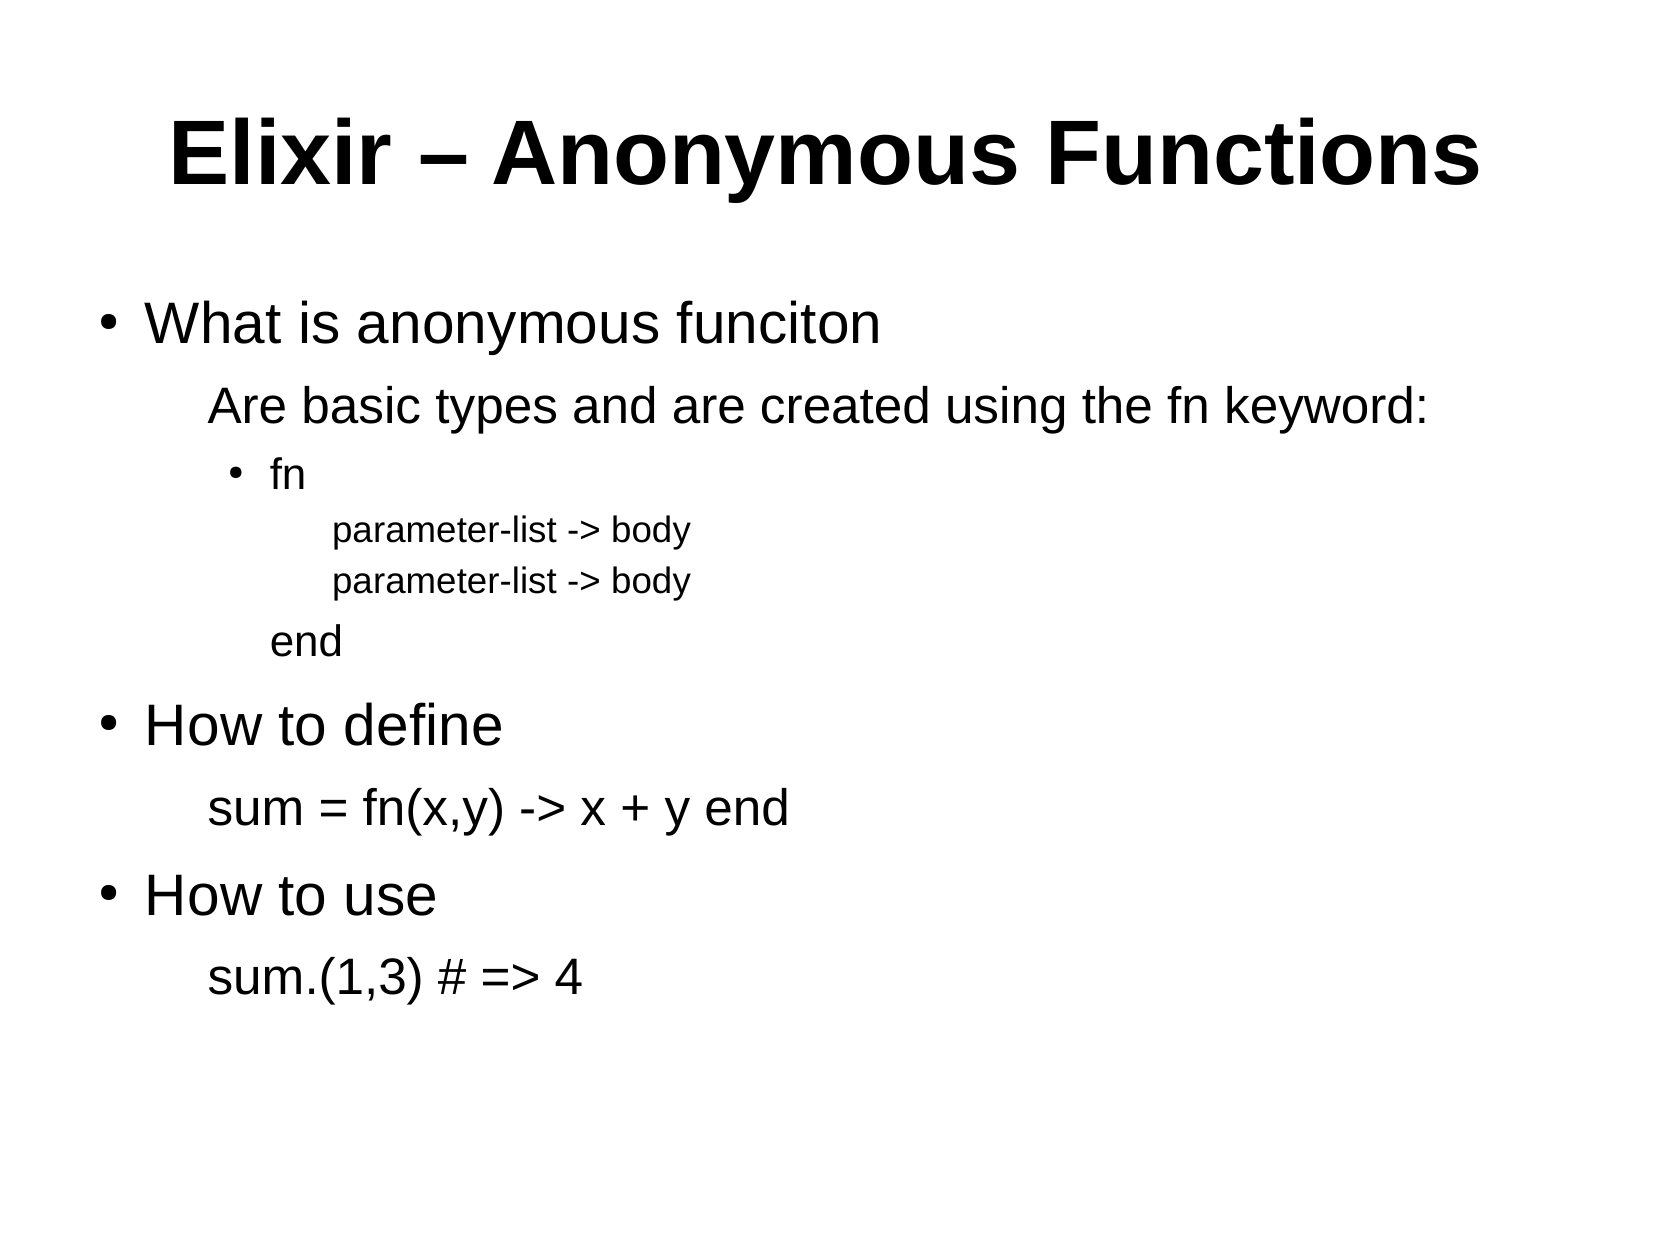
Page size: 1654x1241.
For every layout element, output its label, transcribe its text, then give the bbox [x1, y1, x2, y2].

list What is anonymous funciton Are basic types and are created using the fn keyword: fn parameter-list -> body parameter-list -> body end How to define sum = fn(x,y) -> x + y end How to use sum.(1,3) # => 4 [82, 290, 1571, 1010]
title Elixir – Anonymous Functions [82, 49, 1571, 257]
